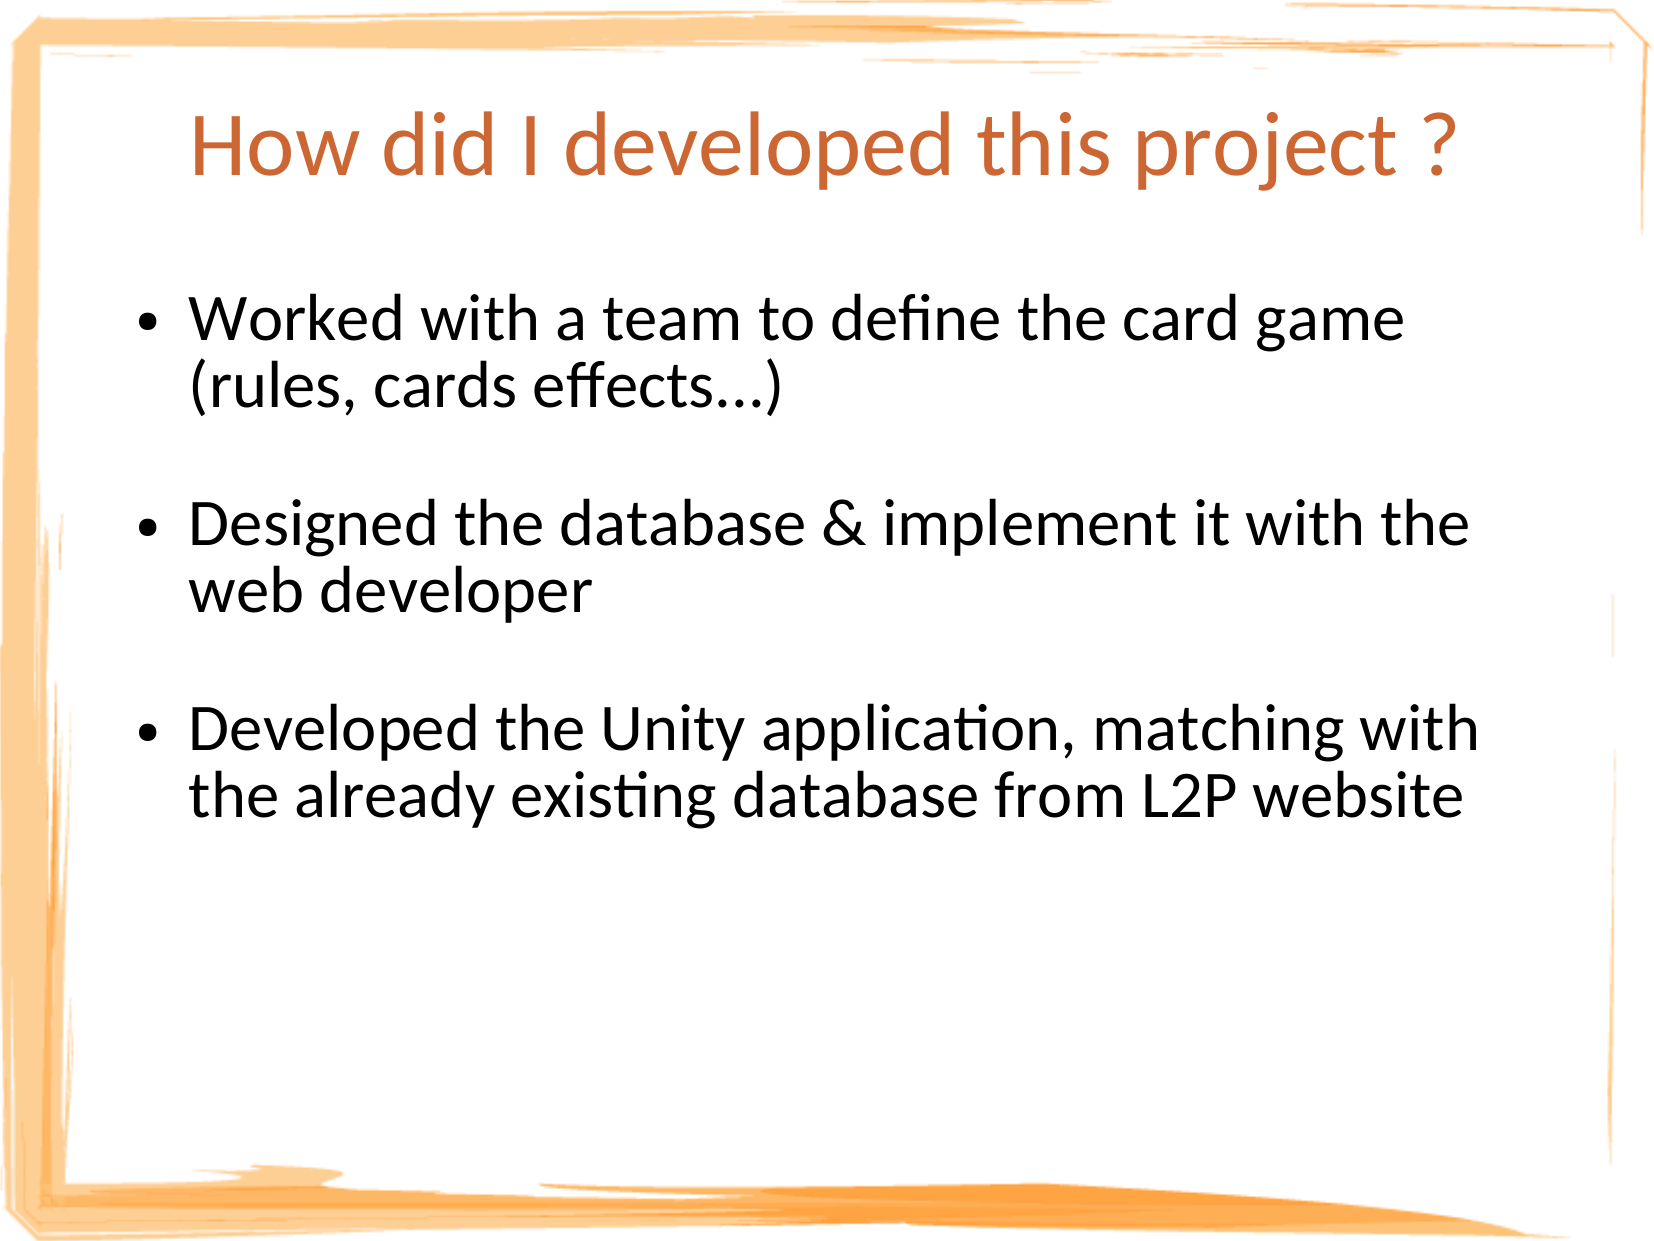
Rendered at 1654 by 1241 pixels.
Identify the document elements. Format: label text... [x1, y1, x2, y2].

title How did I developed this project ? [82, 49, 1571, 257]
list Worked with a team to define the card game (rules, cards effects...) Designed the database & implement it with the web developer Developed the Unity application, matching with the already existing database from L2P website [118, 290, 1571, 1063]
picture [0, 0, 1654, 1241]
